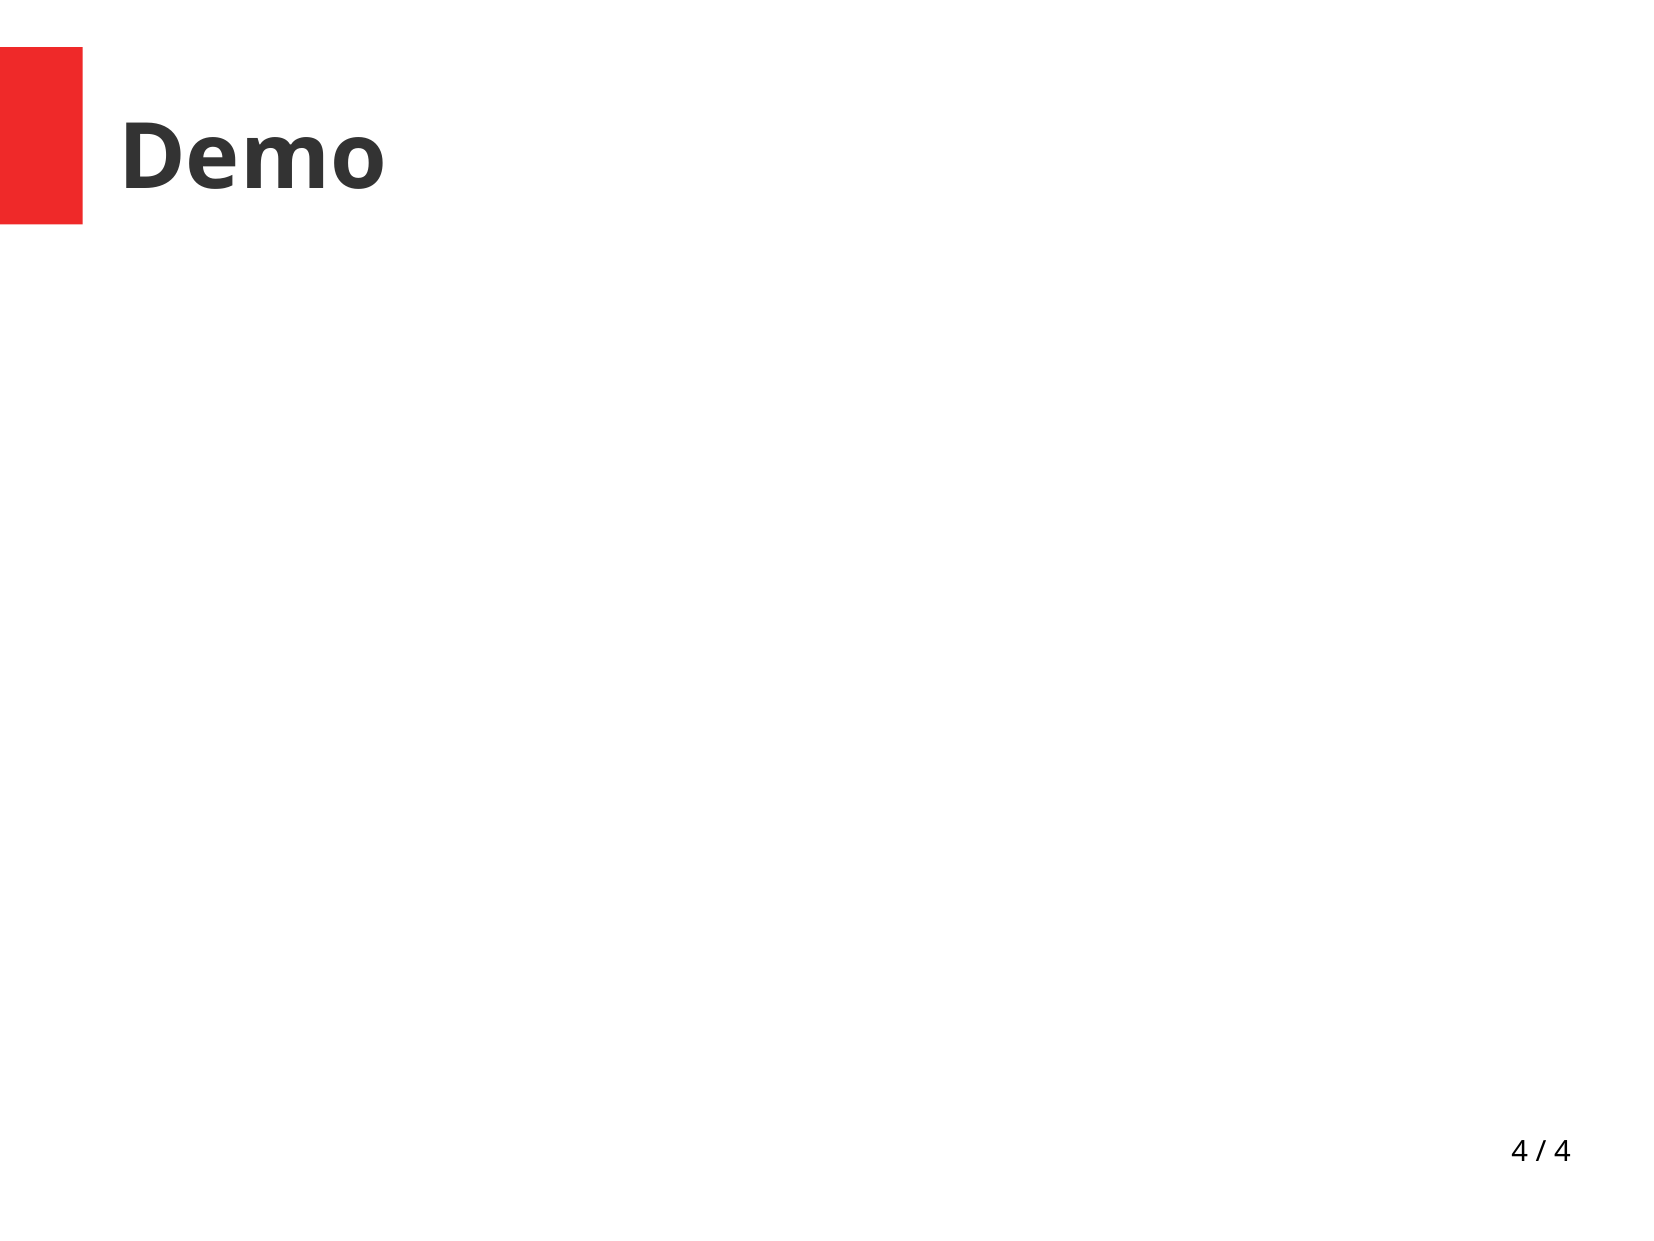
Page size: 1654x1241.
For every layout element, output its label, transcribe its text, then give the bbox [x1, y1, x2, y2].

title Demo [118, 49, 1571, 257]
